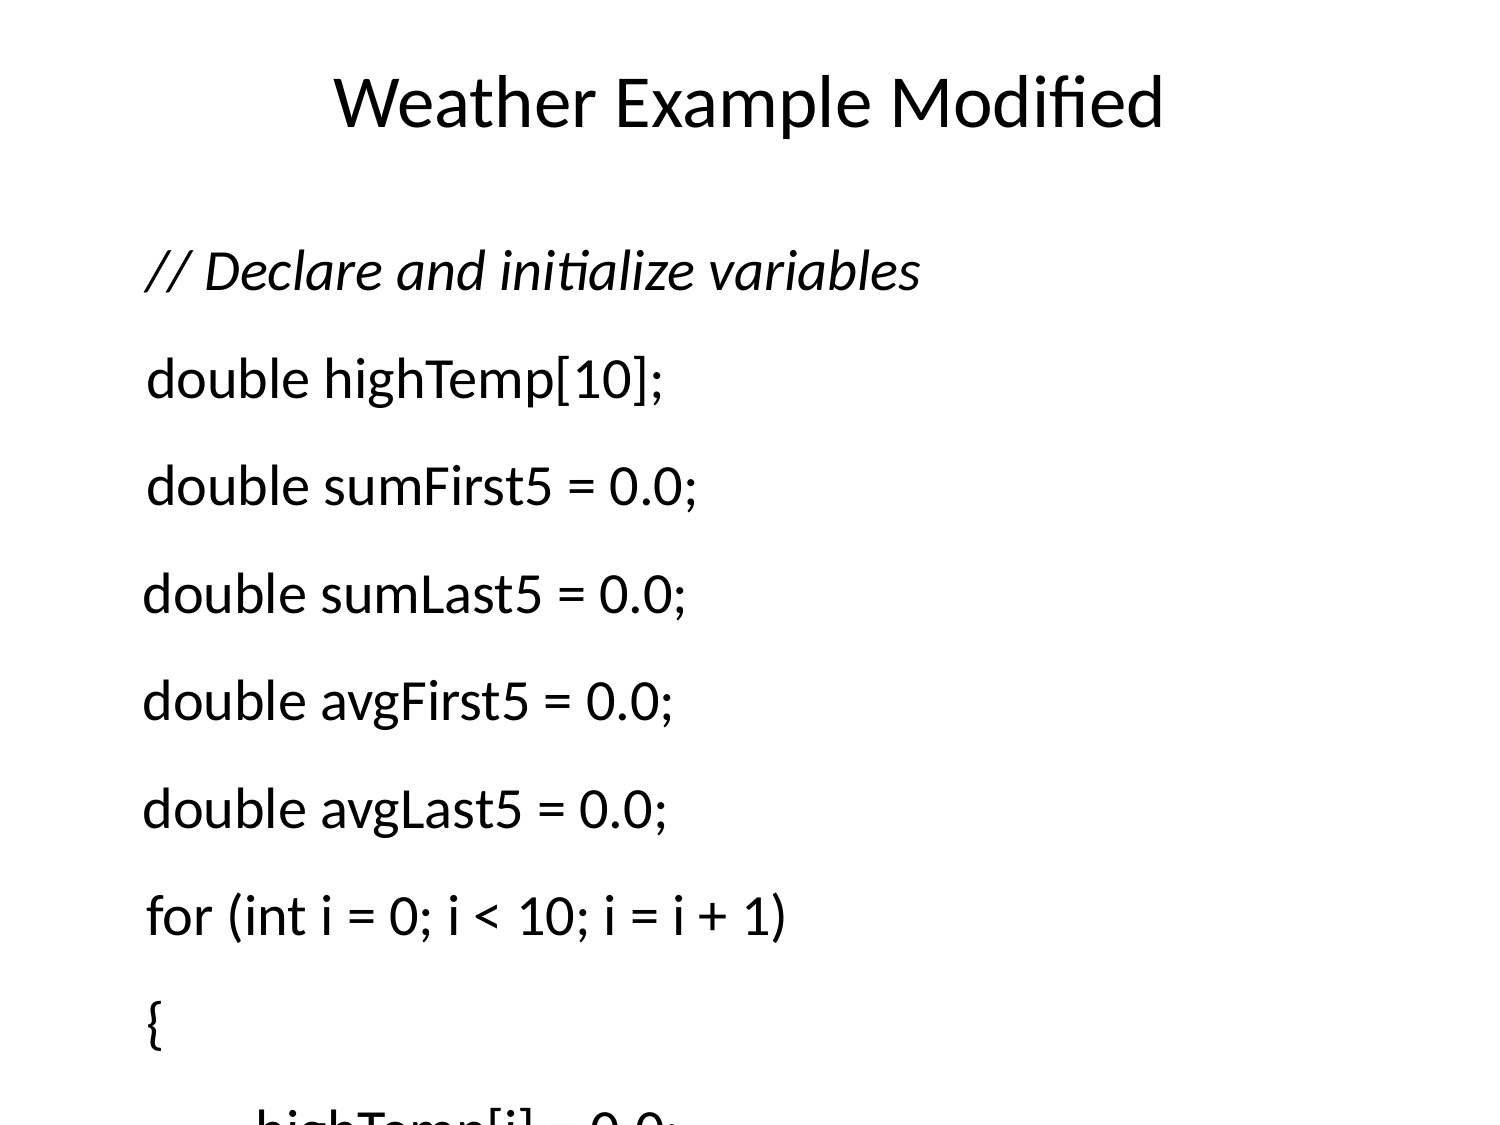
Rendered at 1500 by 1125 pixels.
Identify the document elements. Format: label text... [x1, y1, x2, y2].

title Weather Example Modified [75, 45, 1425, 224]
list // Declare and initialize variables double highTemp[10]; double sumFirst5 = 0.0; double sumLast5 = 0.0; double avgFirst5 = 0.0; double avgLast5 = 0.0; for (int i = 0; i < 10; i = i + 1) { highTemp[i] = 0.0; } [75, 224, 1425, 1100]
